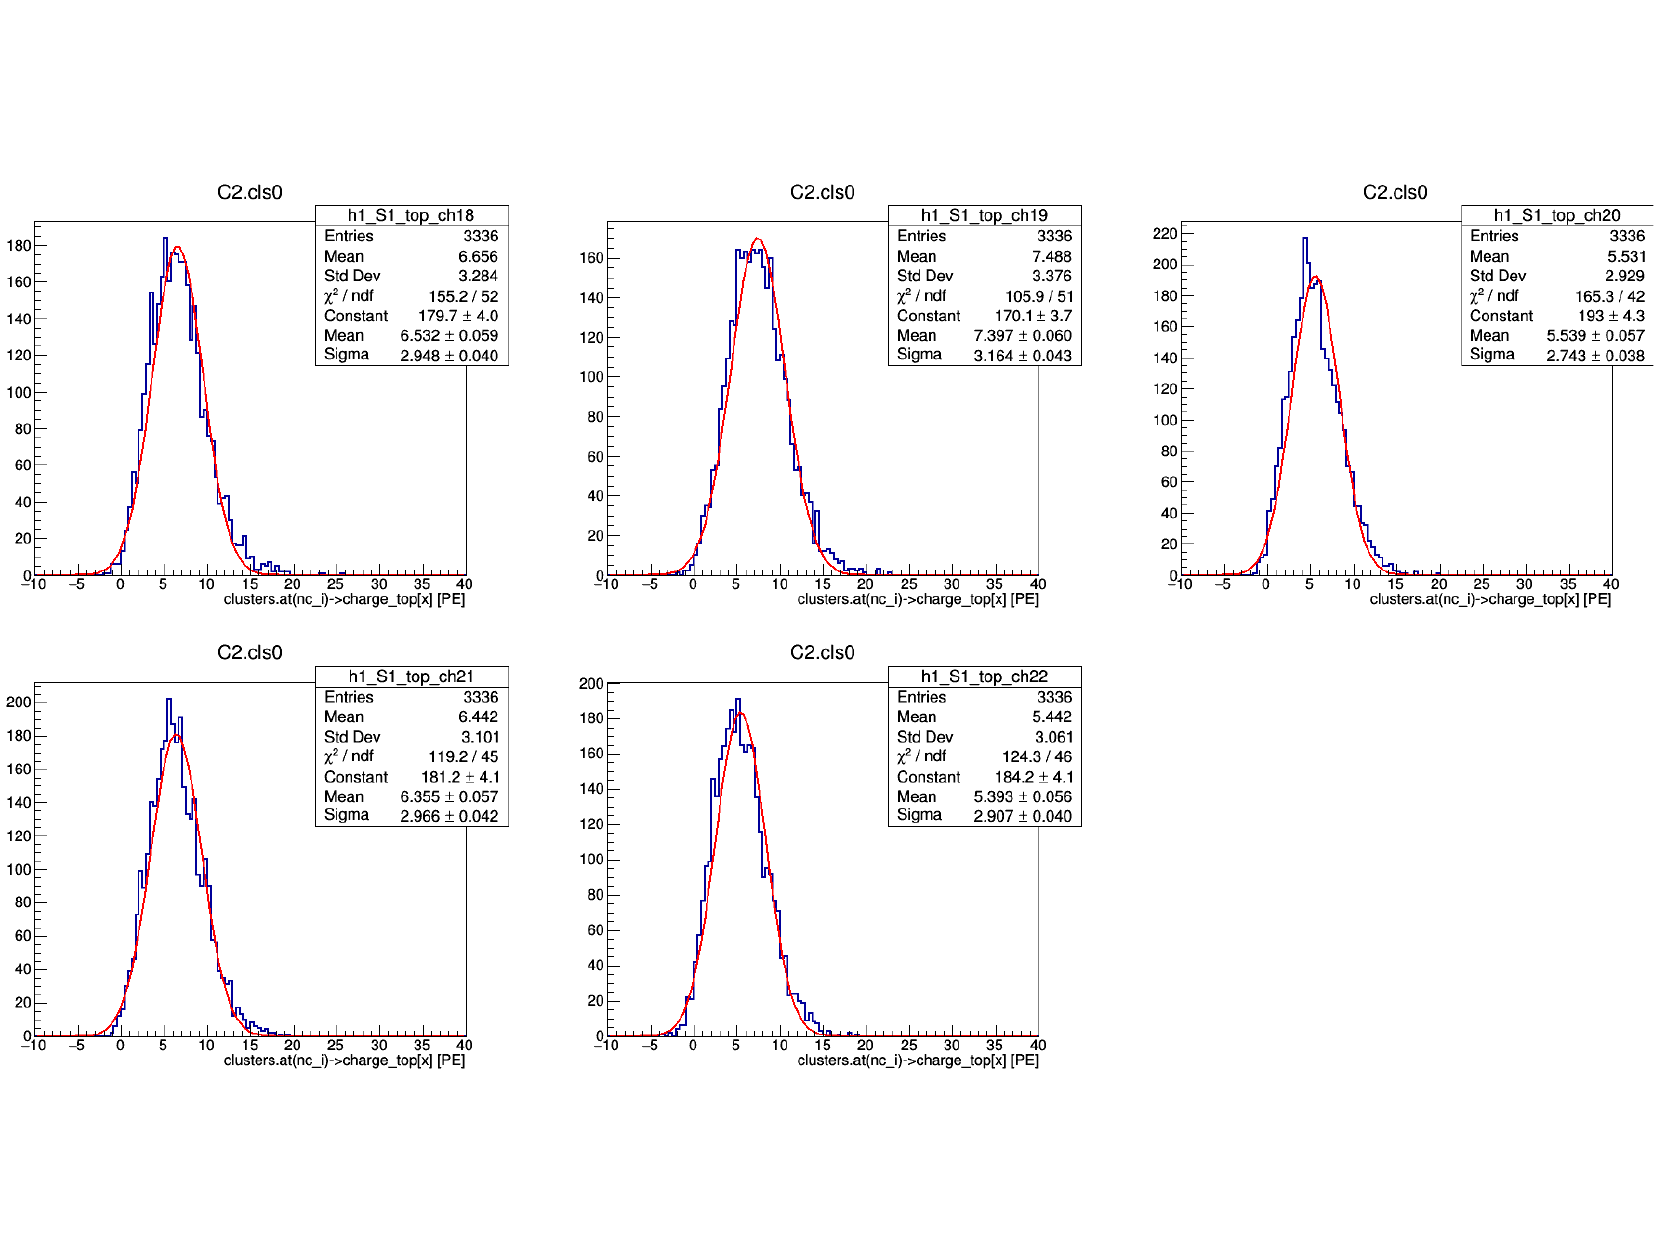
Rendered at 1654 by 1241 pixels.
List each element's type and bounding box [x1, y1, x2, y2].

picture [6, 173, 1654, 1074]
